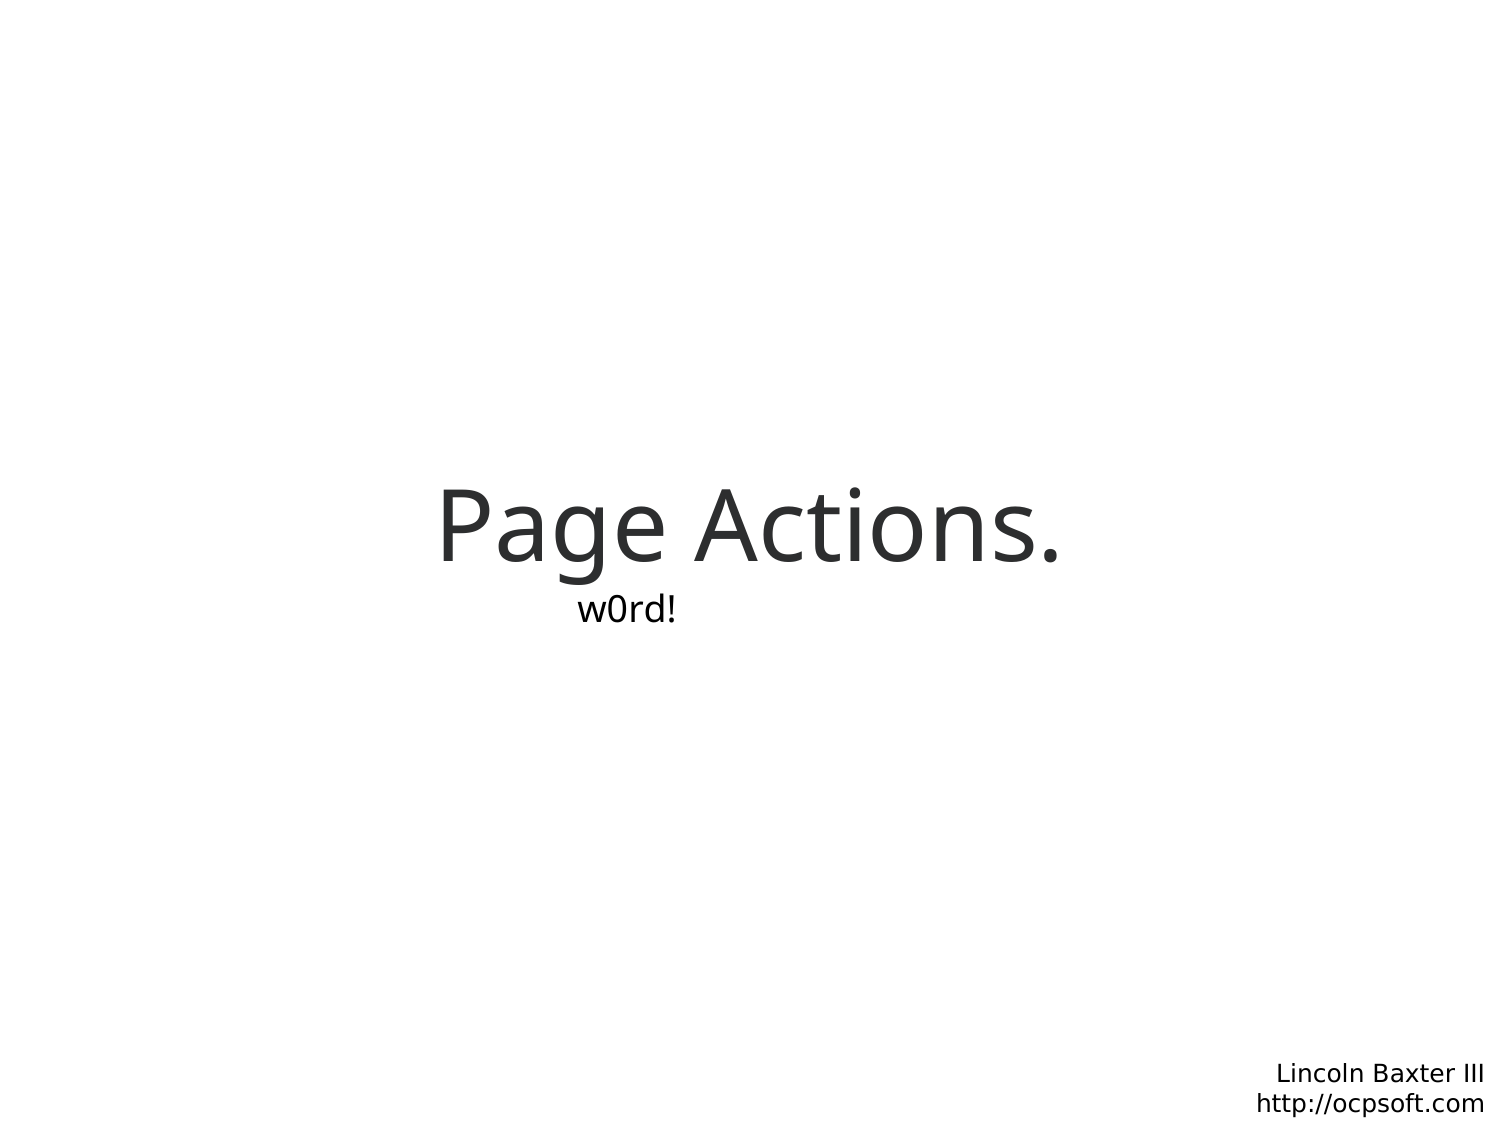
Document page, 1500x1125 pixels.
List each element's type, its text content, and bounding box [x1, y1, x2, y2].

subtitle Page Actions. [75, 112, 1425, 931]
text_box w0rd! [562, 577, 788, 638]
